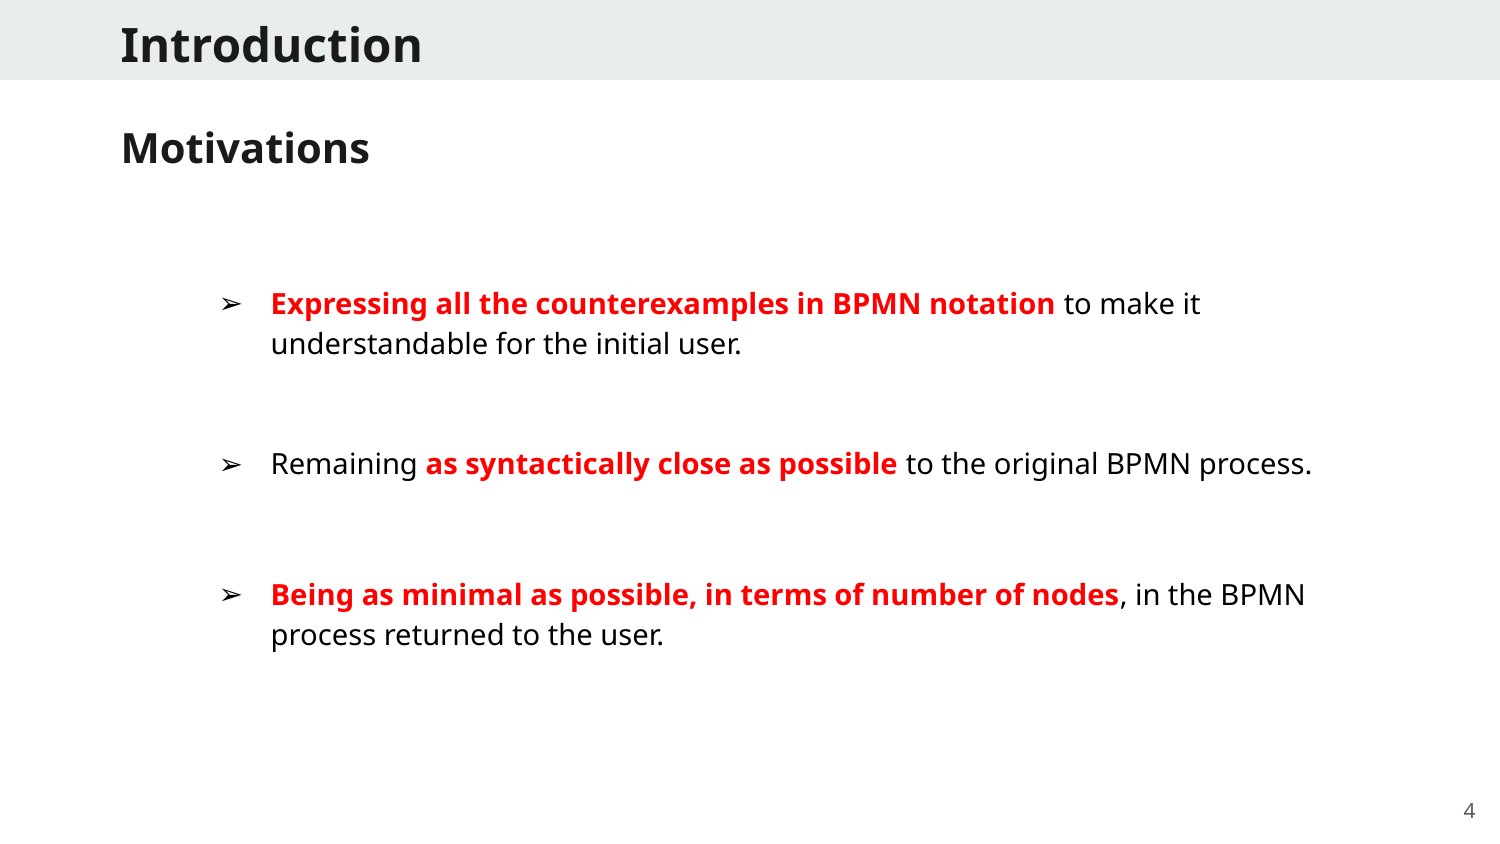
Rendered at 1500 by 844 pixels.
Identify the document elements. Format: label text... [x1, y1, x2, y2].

slide_number <numéro> [1400, 779, 1491, 844]
title Introduction [105, 0, 1367, 88]
list Motivations Expressing all the counterexamples in BPMN notation to make it understandable for the initial user. Remaining as syntactically close as possible to the original BPMN process. Being as minimal as possible, in terms of number of nodes, in the BPMN process returned to the user. [105, 99, 1367, 799]
